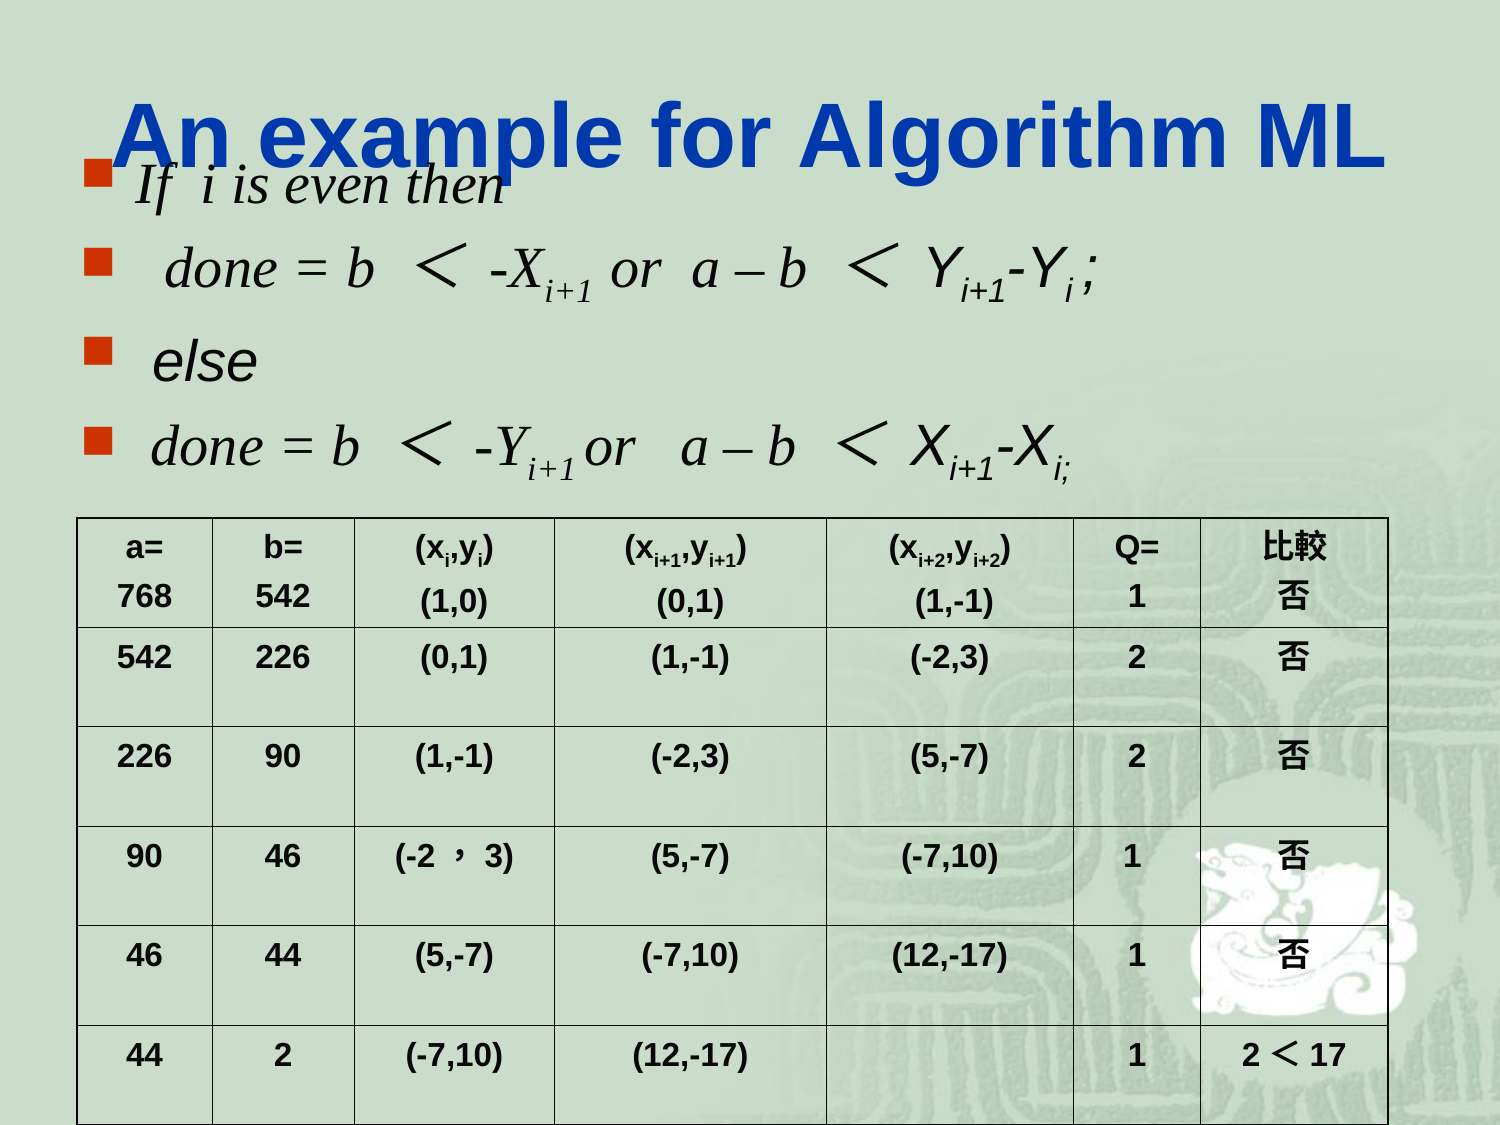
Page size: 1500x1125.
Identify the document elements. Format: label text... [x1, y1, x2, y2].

table_cell 否 [1201, 628, 1387, 726]
title An example for Algorithm ML [49, 37, 1451, 225]
table_cell 46 [213, 827, 354, 925]
table_cell (12,-17) [555, 1026, 826, 1124]
table_cell (-2，3) [355, 827, 554, 925]
table_cell 2 [213, 1026, 354, 1124]
table_cell (-2,3) [555, 727, 826, 826]
picture [0, 0, 1500, 1125]
table_header 比較 否 [1201, 519, 1387, 627]
table_cell 2 [1074, 628, 1200, 726]
table_header (xi,yi) (1,0) [355, 519, 554, 627]
table_cell 44 [78, 1026, 212, 1124]
table_cell (5,-7) [827, 727, 1073, 826]
table_header (xi+2,yi+2) (1,-1) [827, 519, 1073, 627]
list If i is even then done = b ＜ -Xi+1 or a – b ＜ Yi+1-Yi ; else done = b ＜ -Yi+1 or a – b ＜ Xi+1-Xi; [64, 137, 1466, 516]
table_header b= 542 [213, 519, 354, 627]
table_cell 否 [1201, 827, 1387, 925]
table_cell (5,-7) [355, 926, 554, 1025]
table_cell 2＜17 [1201, 1026, 1387, 1124]
table_cell 1 [1074, 827, 1200, 925]
table_cell (12,-17) [827, 926, 1073, 1025]
table_cell (1,-1) [355, 727, 554, 826]
table_cell 226 [213, 628, 354, 726]
table_cell 否 [1201, 926, 1387, 1025]
table_cell 1 [1074, 926, 1200, 1025]
table_header a= 768 [78, 519, 212, 627]
table_cell 90 [78, 827, 212, 925]
table_cell 46 [78, 926, 212, 1025]
table_cell 2 [1074, 727, 1200, 826]
table_cell (-2,3) [827, 628, 1073, 726]
table_cell 1 [1074, 1026, 1200, 1124]
table_header Q= 1 [1074, 519, 1200, 627]
table_cell 542 [78, 628, 212, 726]
table_cell (5,-7) [555, 827, 826, 925]
table_cell 90 [213, 727, 354, 826]
table_cell (0,1) [355, 628, 554, 726]
table_cell (-7,10) [555, 926, 826, 1025]
table_cell 226 [78, 727, 212, 826]
table_cell (1,-1) [555, 628, 826, 726]
table_cell (-7,10) [355, 1026, 554, 1124]
table_header (xi+1,yi+1) (0,1) [555, 519, 826, 627]
table_cell 44 [213, 926, 354, 1025]
table_cell (-7,10) [827, 827, 1073, 925]
table_cell 否 [1201, 727, 1387, 826]
table_cell [827, 1026, 1073, 1124]
